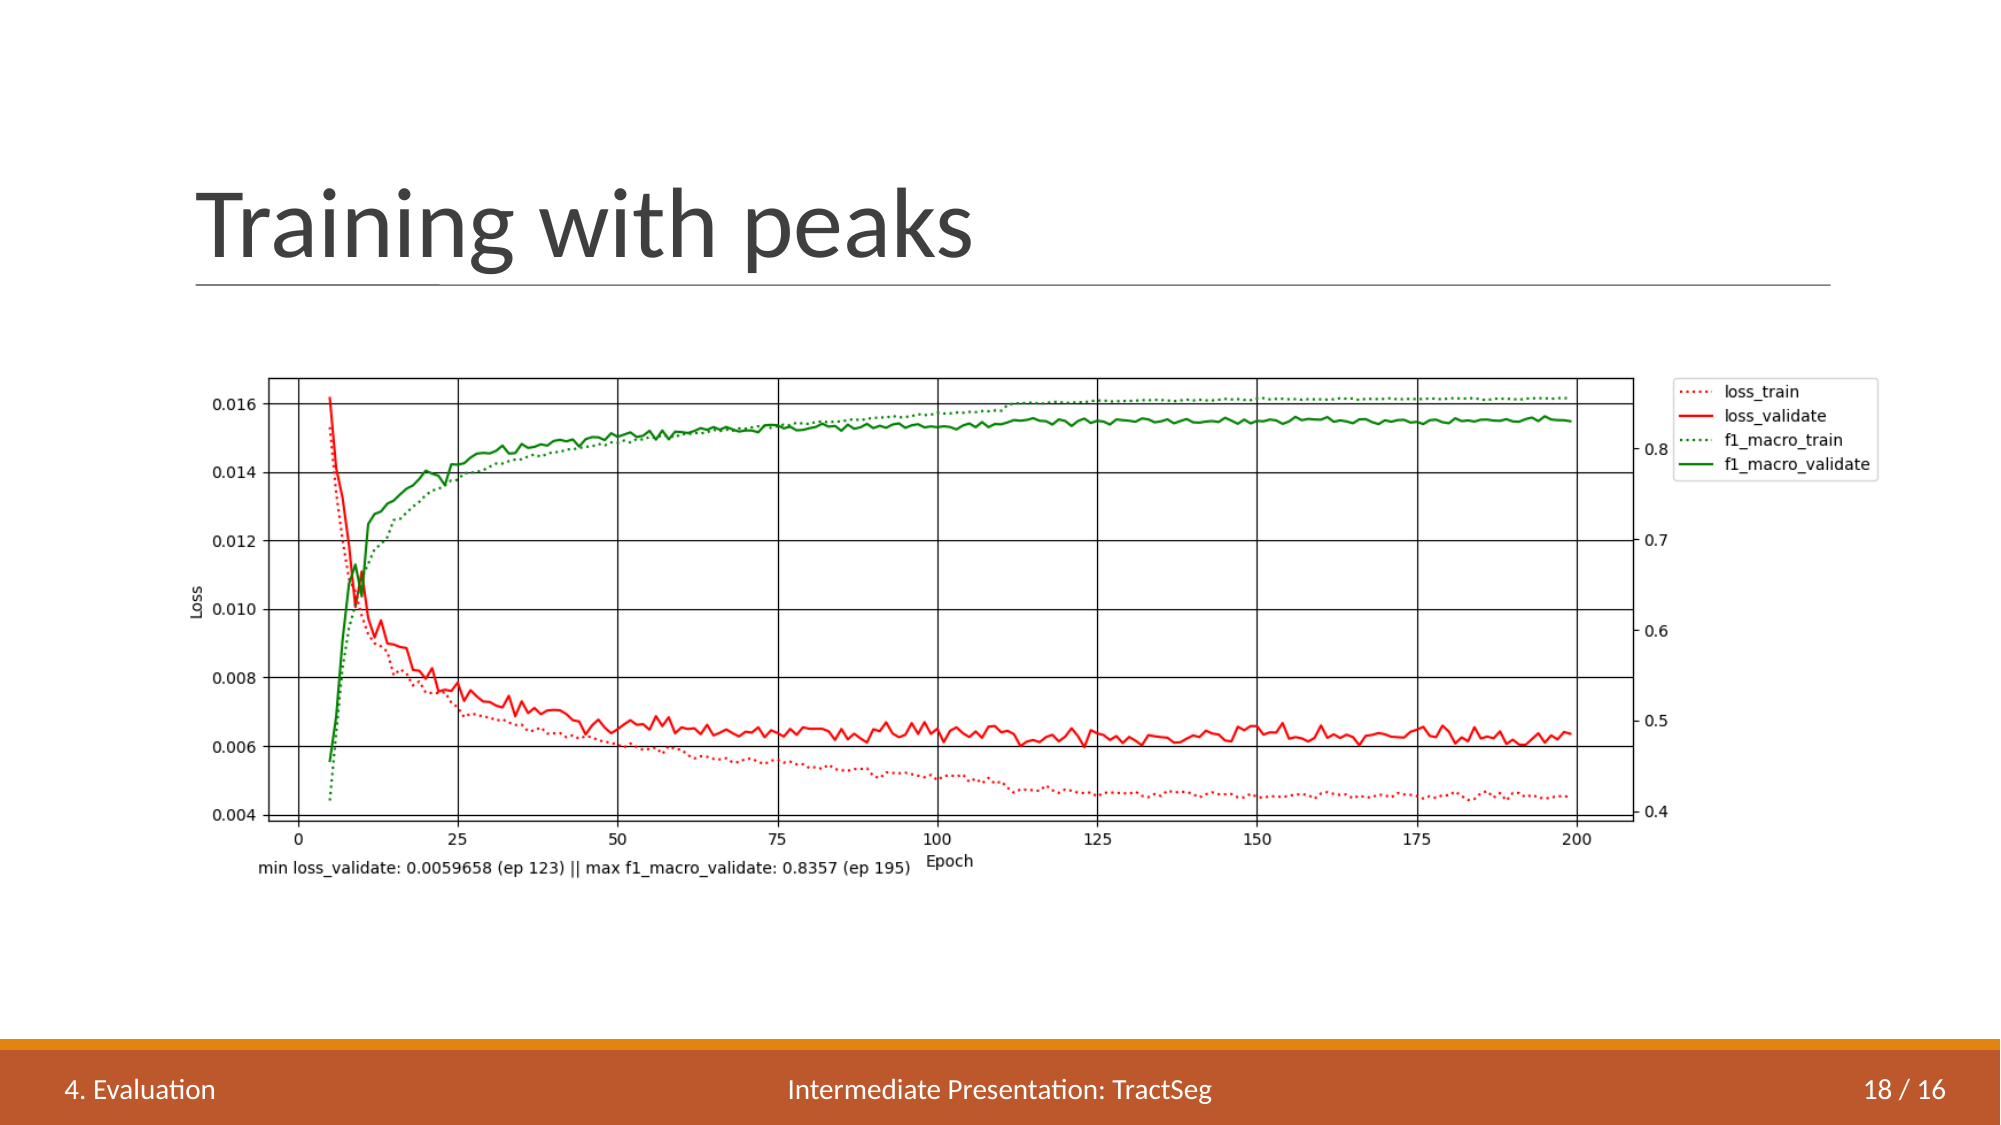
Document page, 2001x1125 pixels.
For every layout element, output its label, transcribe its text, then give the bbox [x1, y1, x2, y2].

slide_number 4. Evaluation [49, 884, 356, 1125]
slide_number Intermediate Presentation: TractSeg [552, 884, 1448, 1125]
picture [24, 350, 1975, 884]
title Training with peaks [180, 47, 1830, 285]
slide_number 1 / 16 [1741, 884, 1962, 1125]
